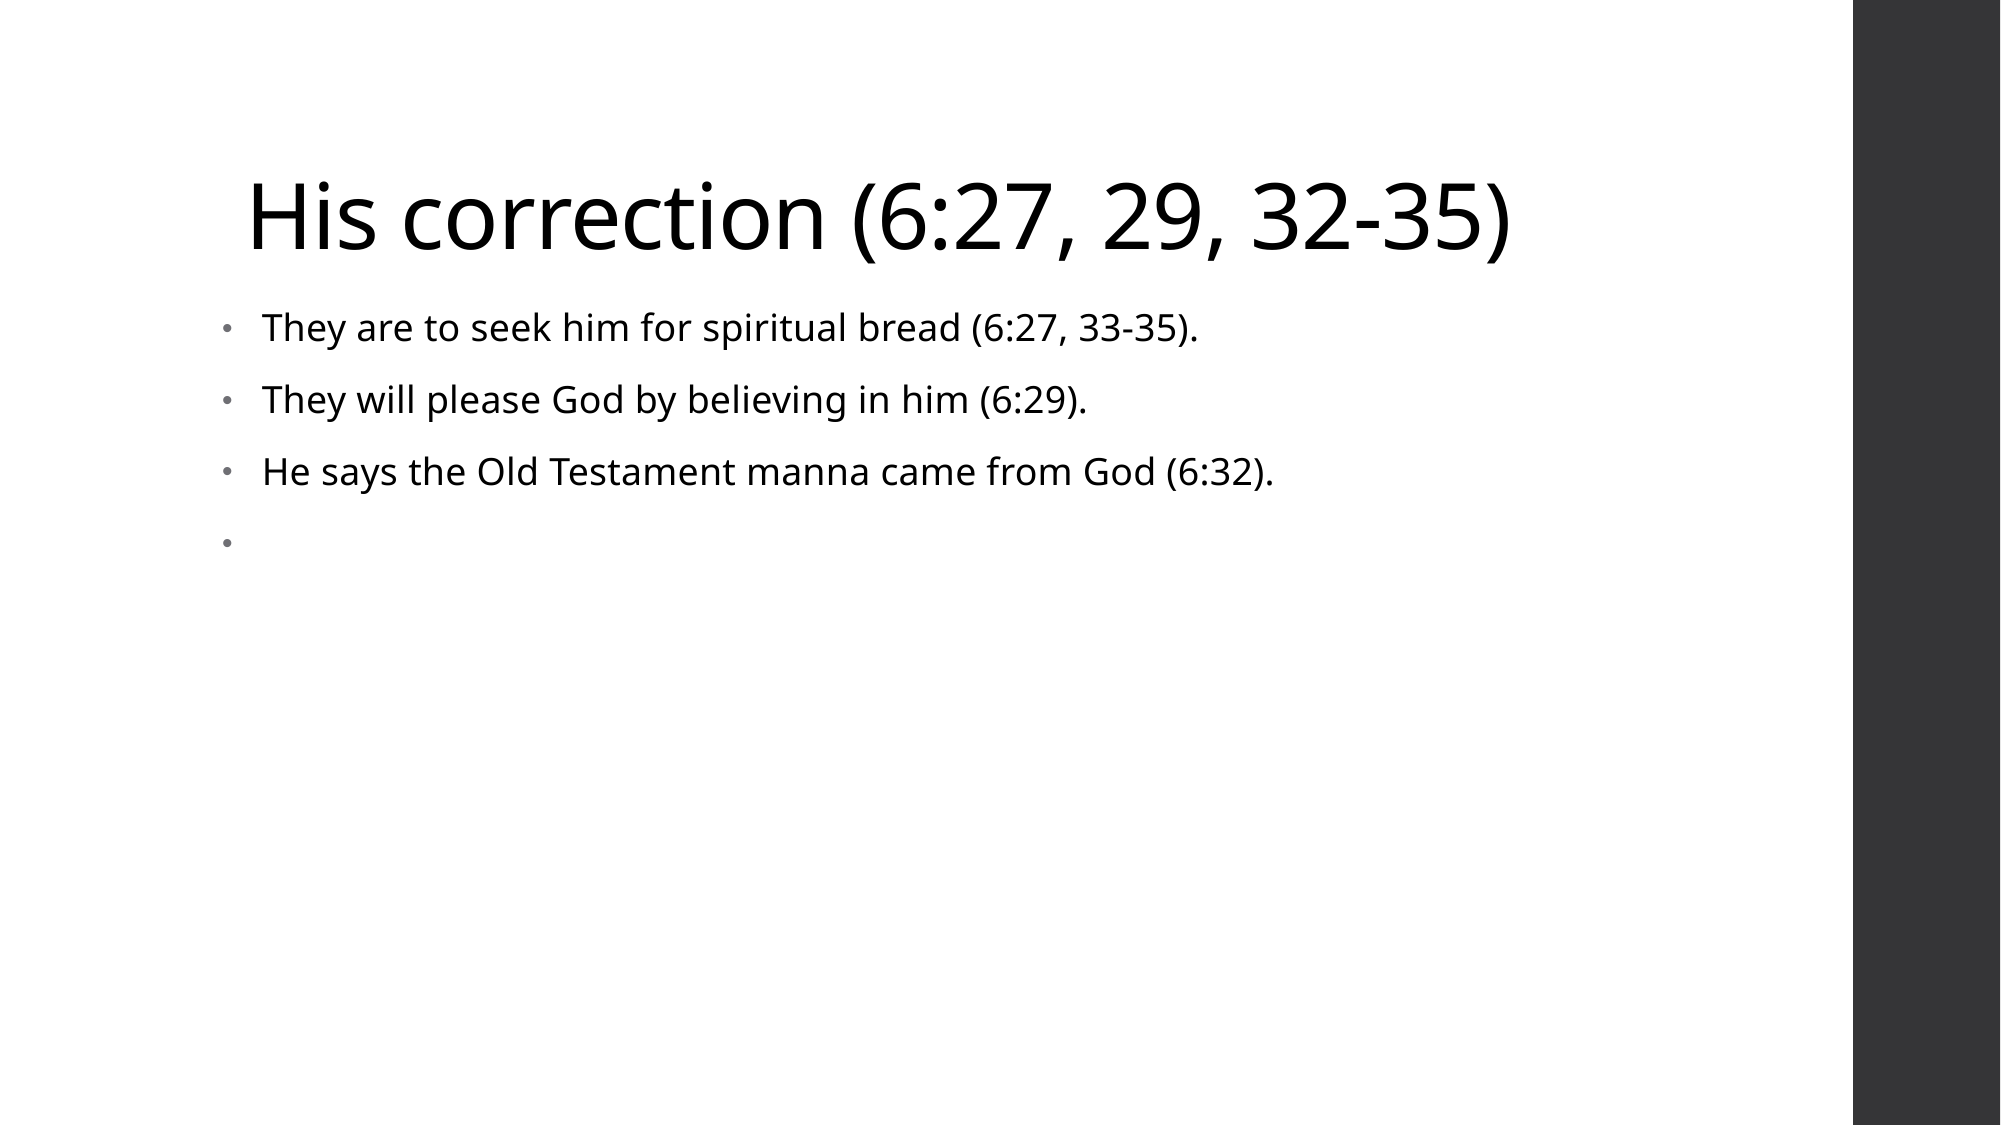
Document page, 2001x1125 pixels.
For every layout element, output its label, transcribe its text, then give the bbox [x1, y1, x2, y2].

title His correction (6:27, 29, 32-35) [206, 60, 1797, 278]
list They are to seek him for spiritual bread (6:27, 33-35). They will please God by believing in him (6:29). He says the Old Testament manna came from God (6:32). [206, 299, 1617, 1014]
